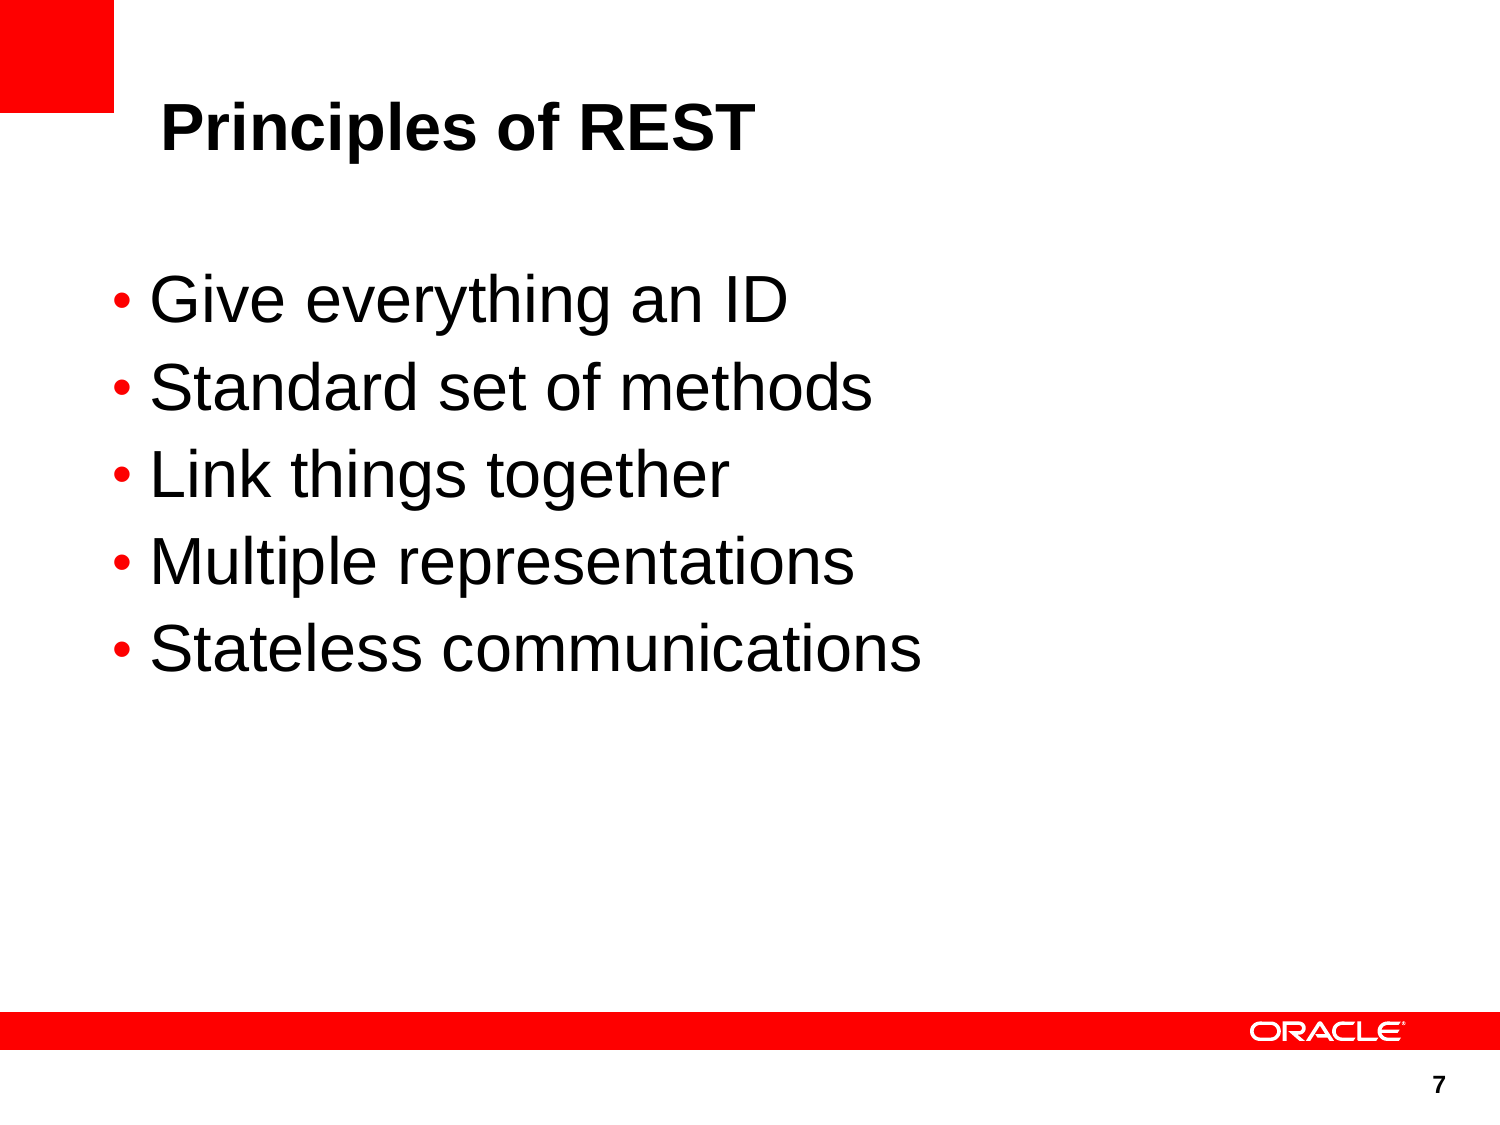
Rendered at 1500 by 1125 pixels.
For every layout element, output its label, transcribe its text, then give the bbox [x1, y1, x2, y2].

picture [0, 0, 114, 113]
list Give everything an ID Standard set of methods Link things together Multiple representations Stateless communications [112, 262, 1349, 1006]
title Principles of REST [145, 42, 1390, 213]
picture [0, 1012, 1500, 1050]
